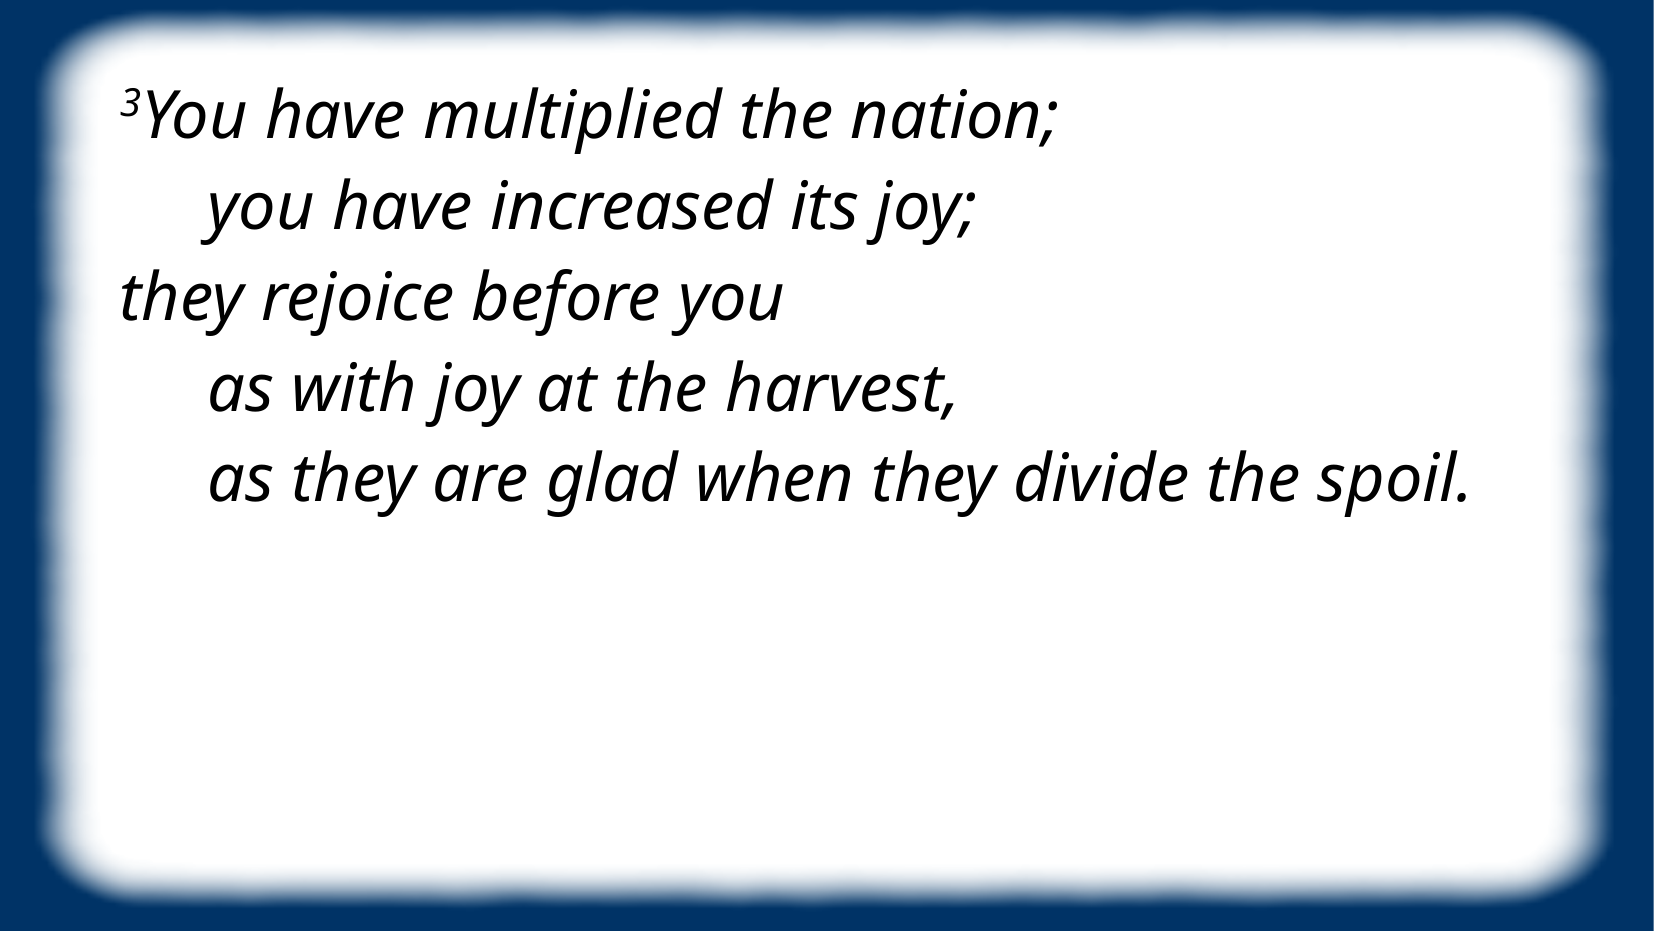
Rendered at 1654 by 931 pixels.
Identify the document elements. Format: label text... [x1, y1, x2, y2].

picture [0, 0, 1654, 931]
text_box 3You have multiplied the nation; you have increased its joy; they rejoice before you as with joy at the harvest, as they are glad when they divide the spoil. [105, 60, 1546, 519]
